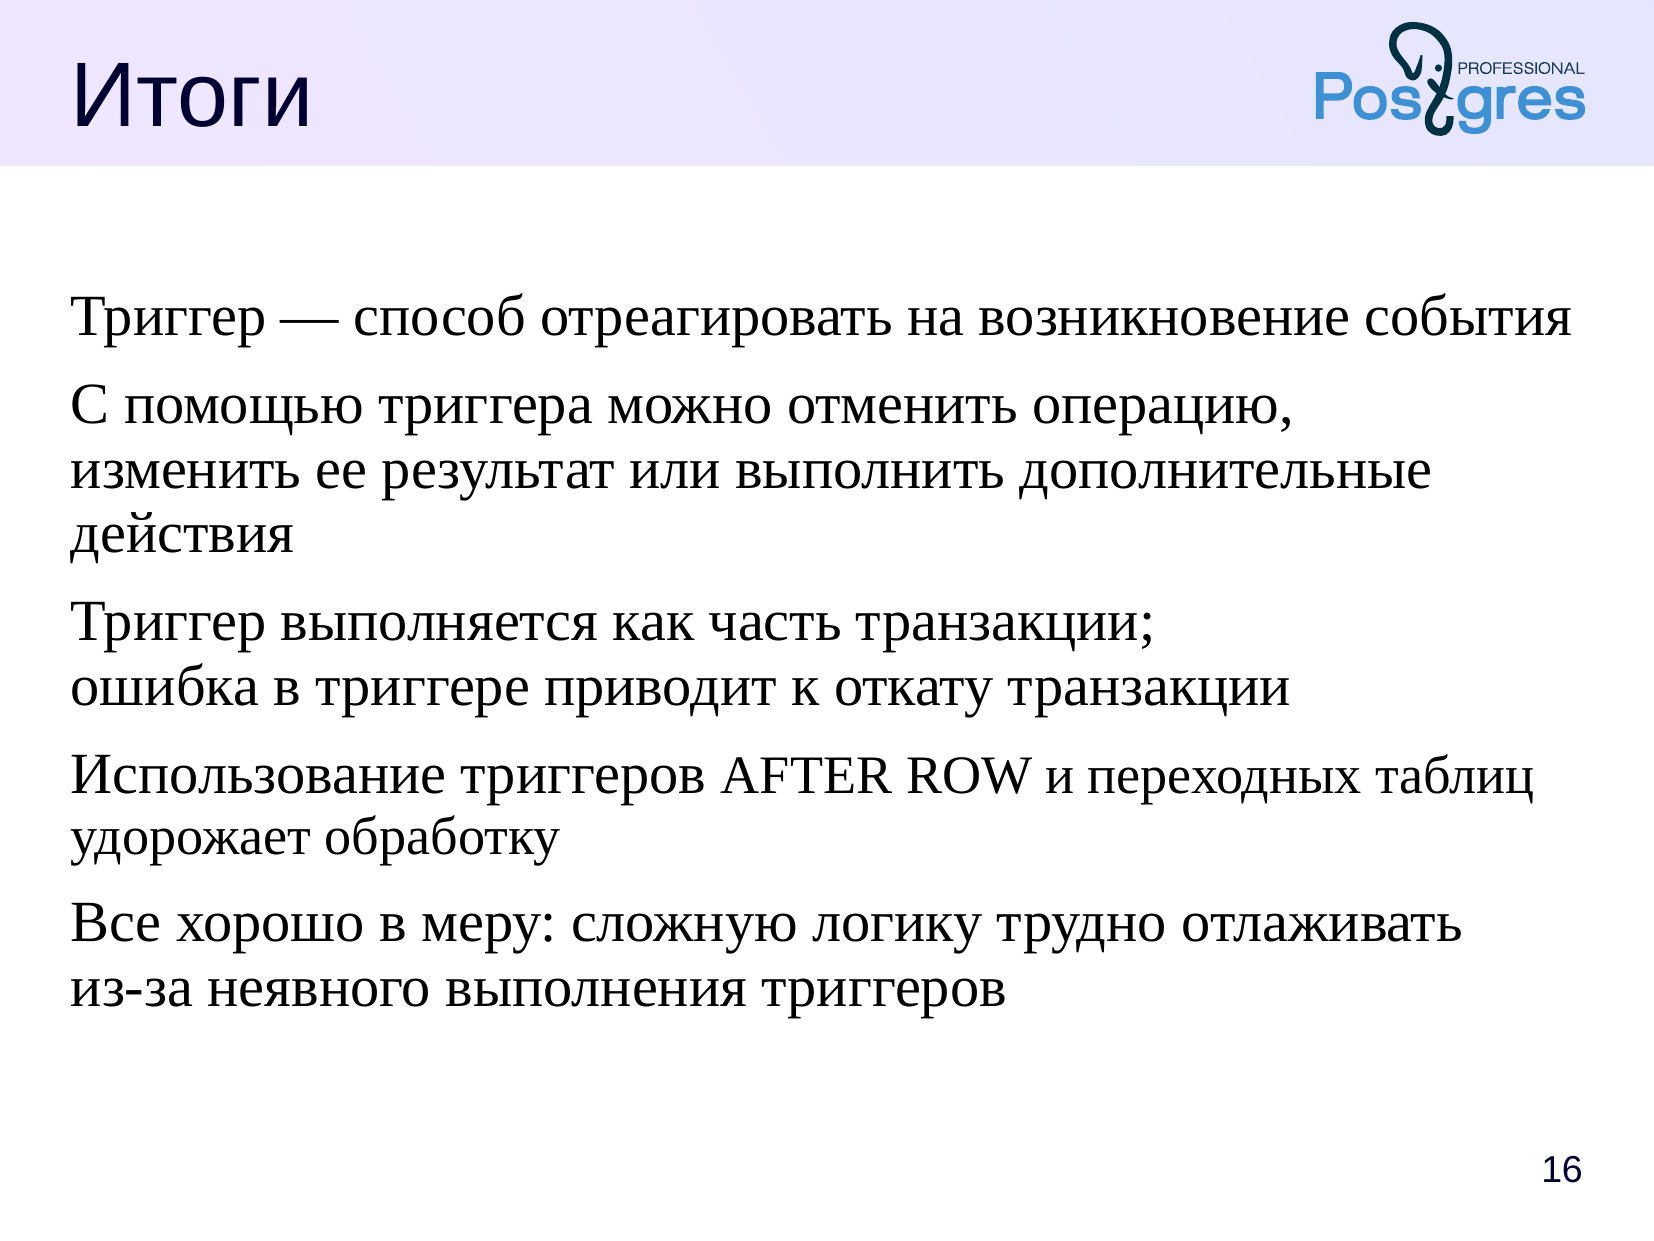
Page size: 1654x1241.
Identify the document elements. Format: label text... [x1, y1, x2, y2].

title Итоги [70, 43, 1241, 147]
list Триггер — способ отреагировать на возникновение события С помощью триггера можно отменить операцию, изменить ее результат или выполнить дополнительные действия Триггер выполняется как часть транзакции; ошибка в триггере приводит к откату транзакции Использование триггеров AFTER ROW и переходных таблиц удорожает обработку Все хорошо в меру: сложную логику трудно отлаживать из-за неявного выполнения триггеров [70, 283, 1583, 1134]
